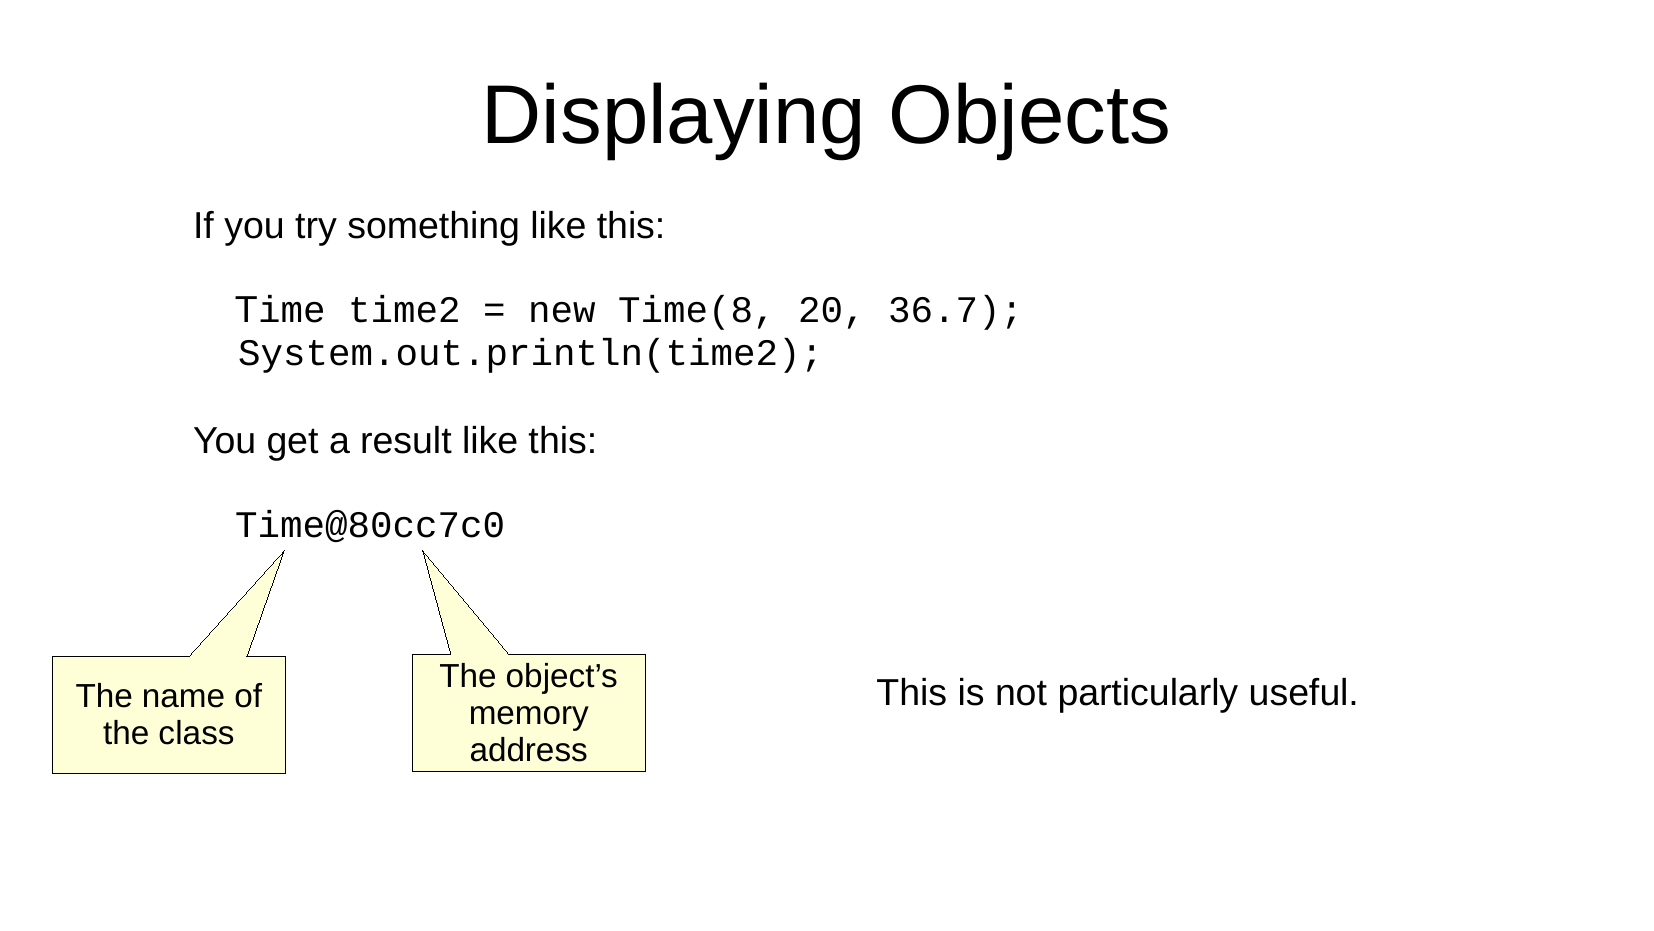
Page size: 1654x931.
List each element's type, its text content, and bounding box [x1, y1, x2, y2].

text_box The name of the class [52, 550, 286, 774]
text_box The object’s memory address [412, 550, 646, 772]
text_box If you try something like this: Time time2 = new Time(8, 20, 36.7); System.out.println(time2); [178, 197, 1038, 384]
text_box You get a result like this: Time@80cc7c0 [178, 412, 613, 557]
text_box This is not particularly useful. [861, 664, 1375, 722]
title Displaying Objects [82, 37, 1571, 193]
